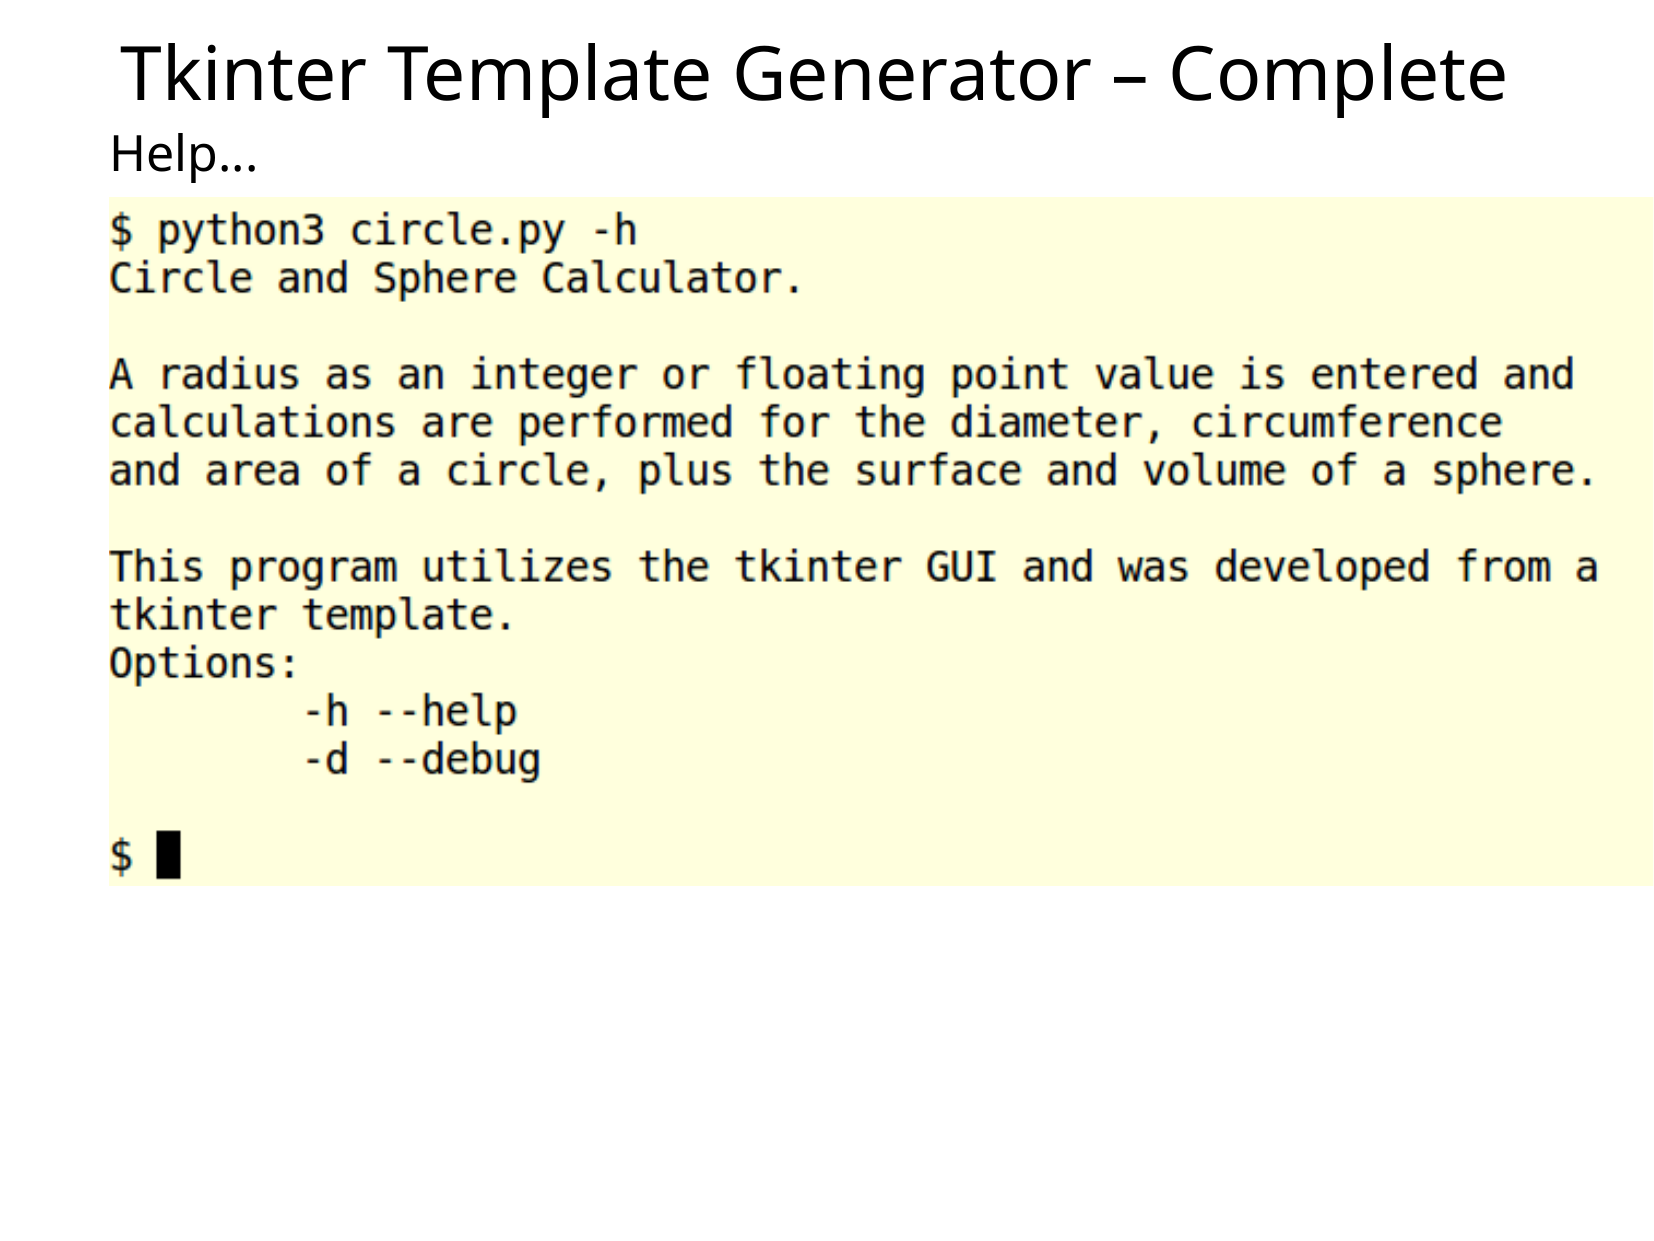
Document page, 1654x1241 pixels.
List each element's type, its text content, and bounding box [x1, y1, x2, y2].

title Tkinter Template Generator – Complete [70, 7, 1560, 137]
title Help... [109, 106, 1598, 197]
picture [109, 197, 1654, 886]
